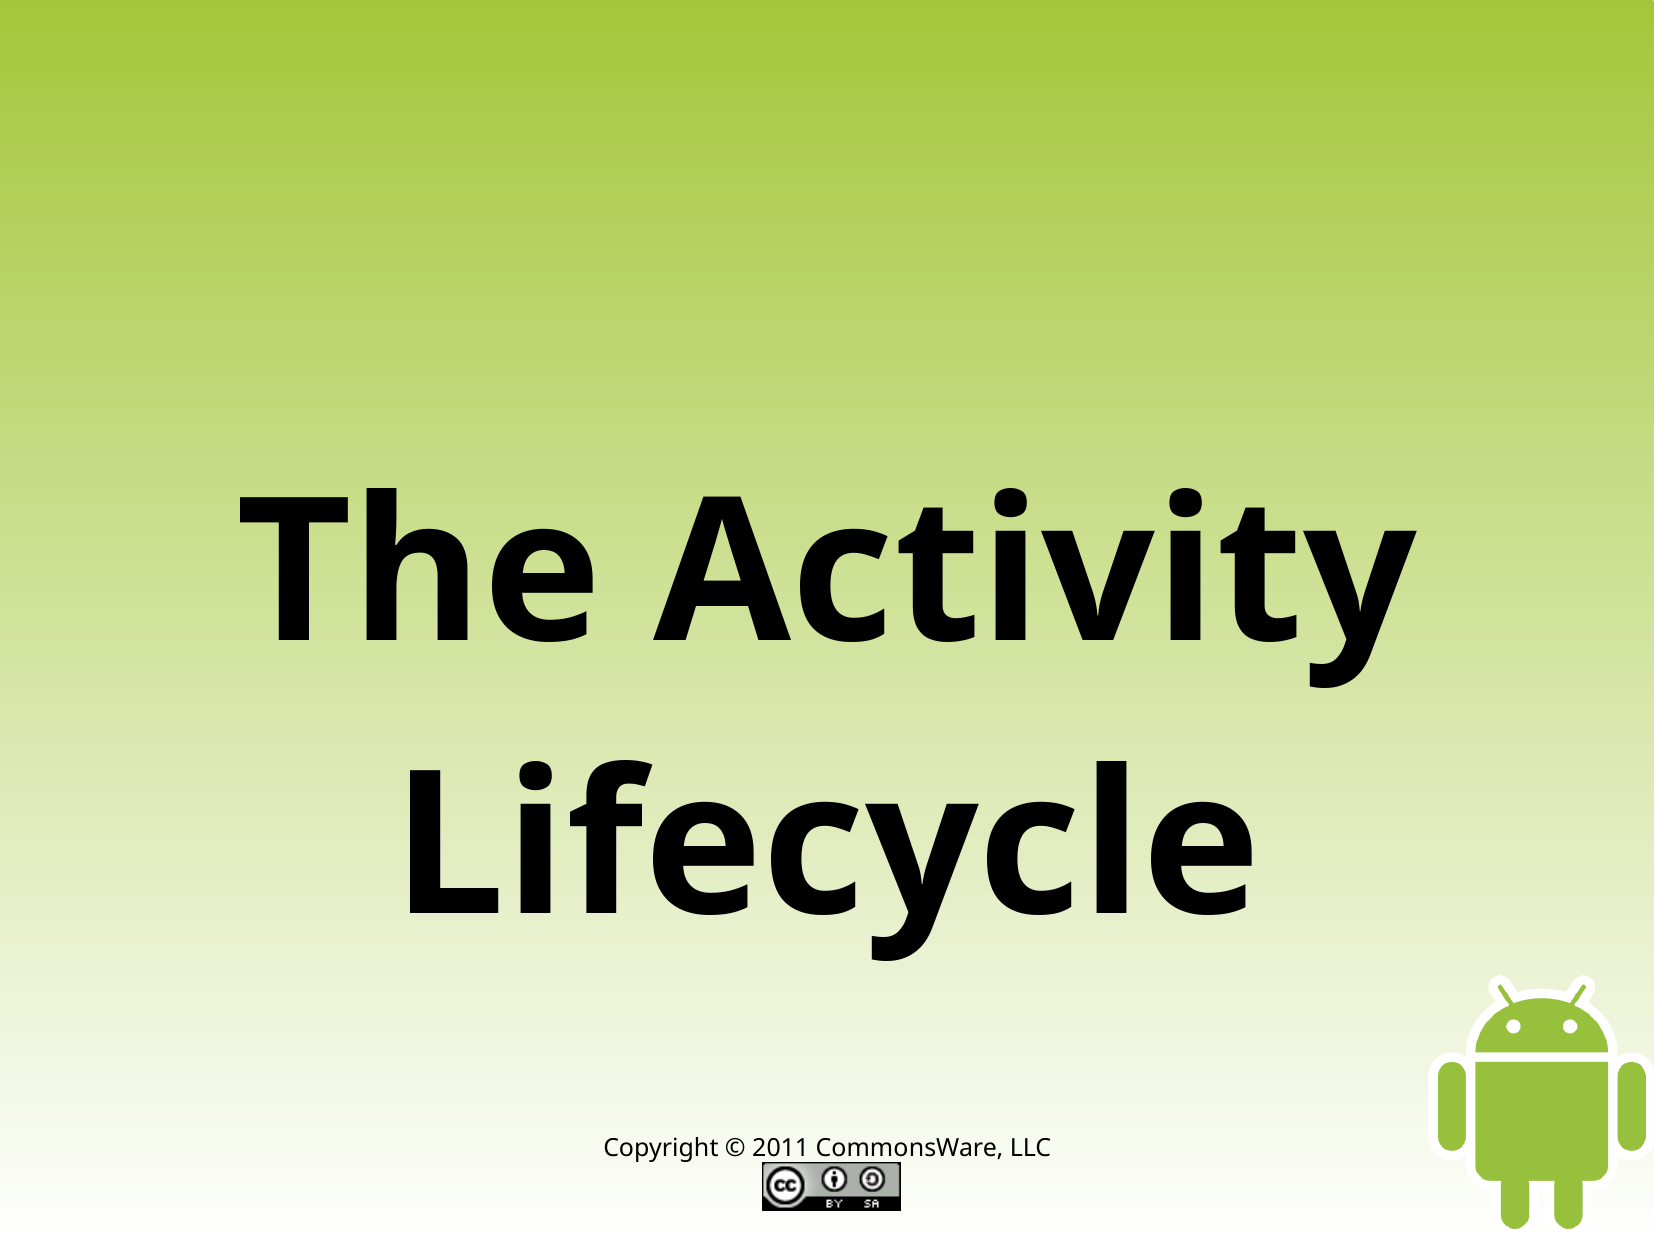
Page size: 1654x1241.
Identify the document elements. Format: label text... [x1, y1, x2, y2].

picture [1428, 975, 1654, 1238]
picture [762, 1162, 901, 1211]
subtitle The Activity Lifecycle [82, 290, 1571, 1109]
